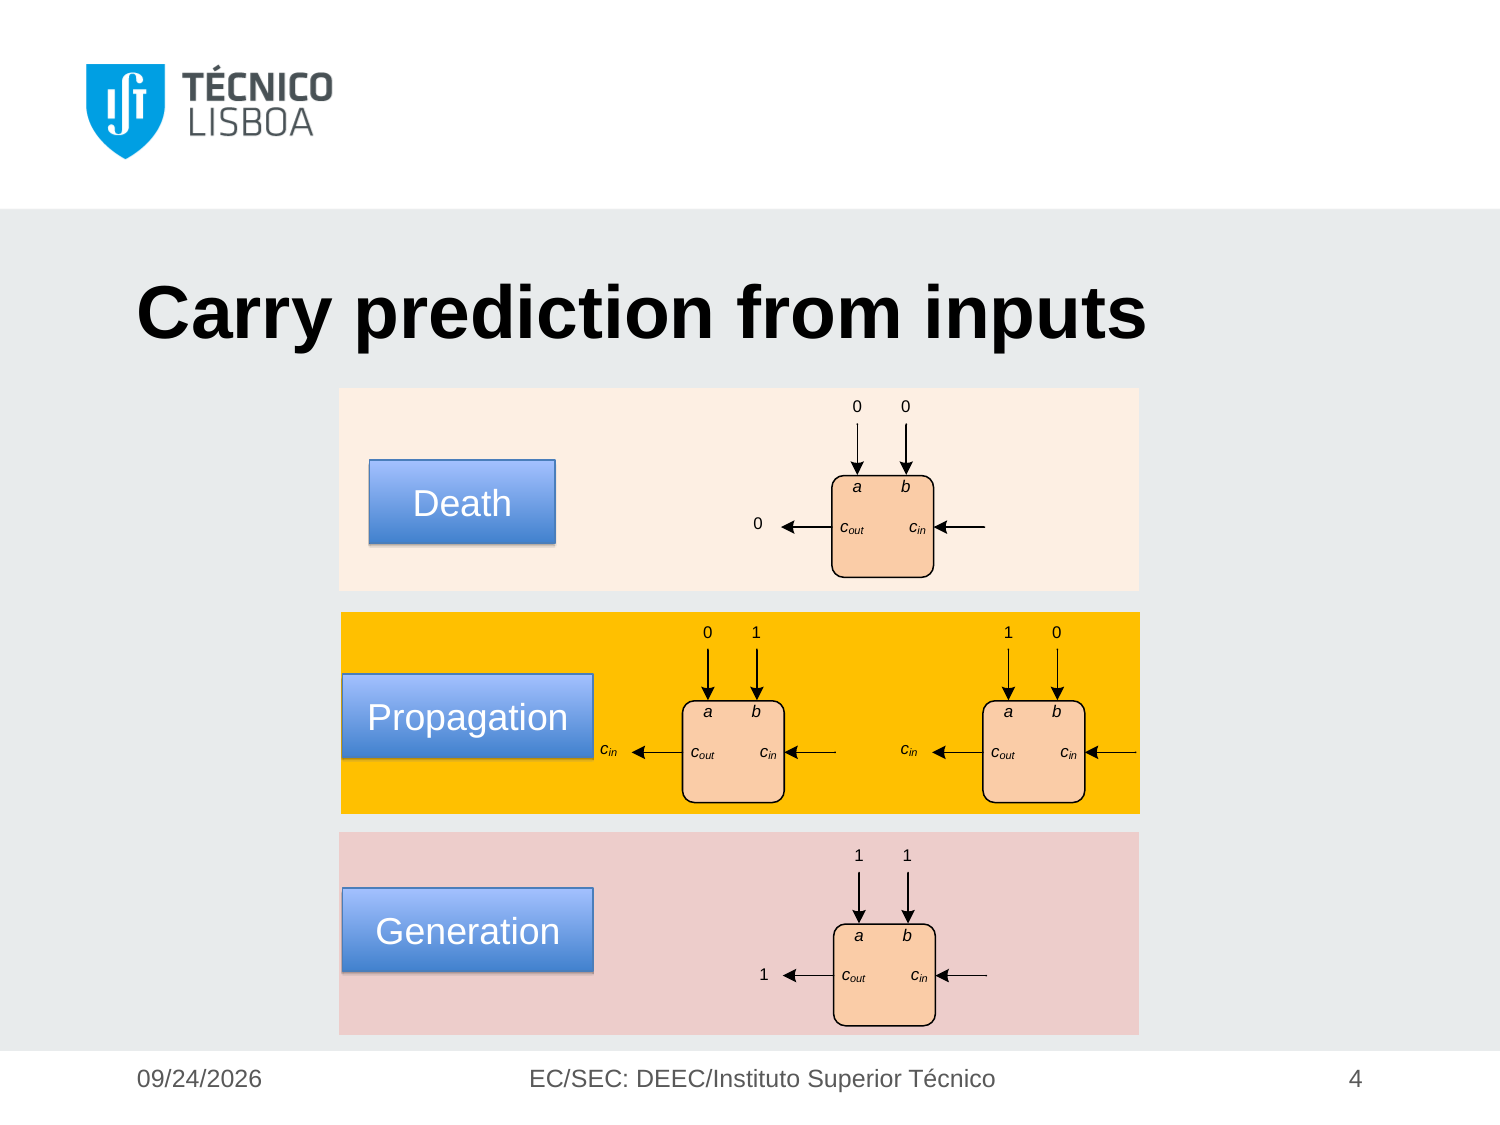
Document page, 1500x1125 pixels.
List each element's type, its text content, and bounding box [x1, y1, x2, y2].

picture [0, 0, 1500, 1125]
text_box Death [369, 460, 556, 544]
text_box Propagation [342, 674, 594, 757]
chart [324, 359, 1156, 1046]
slide_number 10/11/2018 [121, 1052, 425, 1103]
footer EC/SEC: DEEC/Instituto Superior Técnico [512, 1052, 1021, 1103]
text_box Generation [342, 888, 594, 971]
title Carry prediction from inputs [121, 237, 1378, 381]
slide_number <number> [1077, 1052, 1378, 1103]
